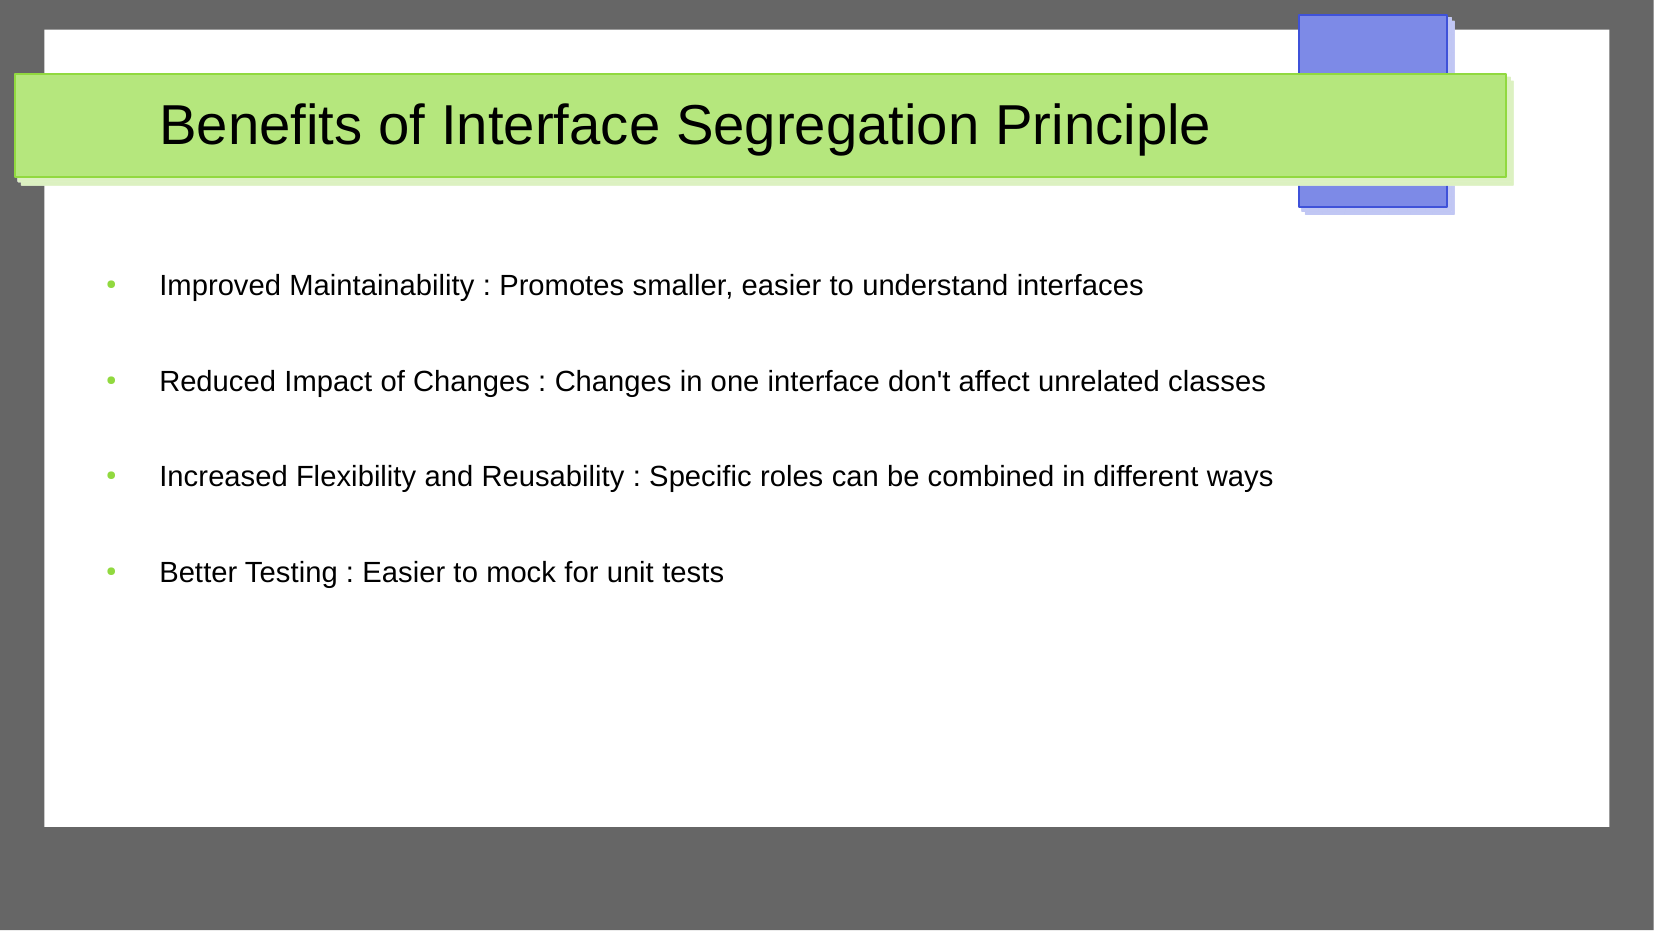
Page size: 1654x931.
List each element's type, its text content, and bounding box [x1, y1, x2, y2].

list Improved Maintainability : Promotes smaller, easier to understand interfaces Reduced Impact of Changes : Changes in one interface don't affect unrelated classes Increased Flexibility and Reusability : Specific roles can be combined in different ways Better Testing : Easier to mock for unit tests [88, 221, 1565, 813]
title Benefits of Interface Segregation Principle [88, 73, 1506, 178]
